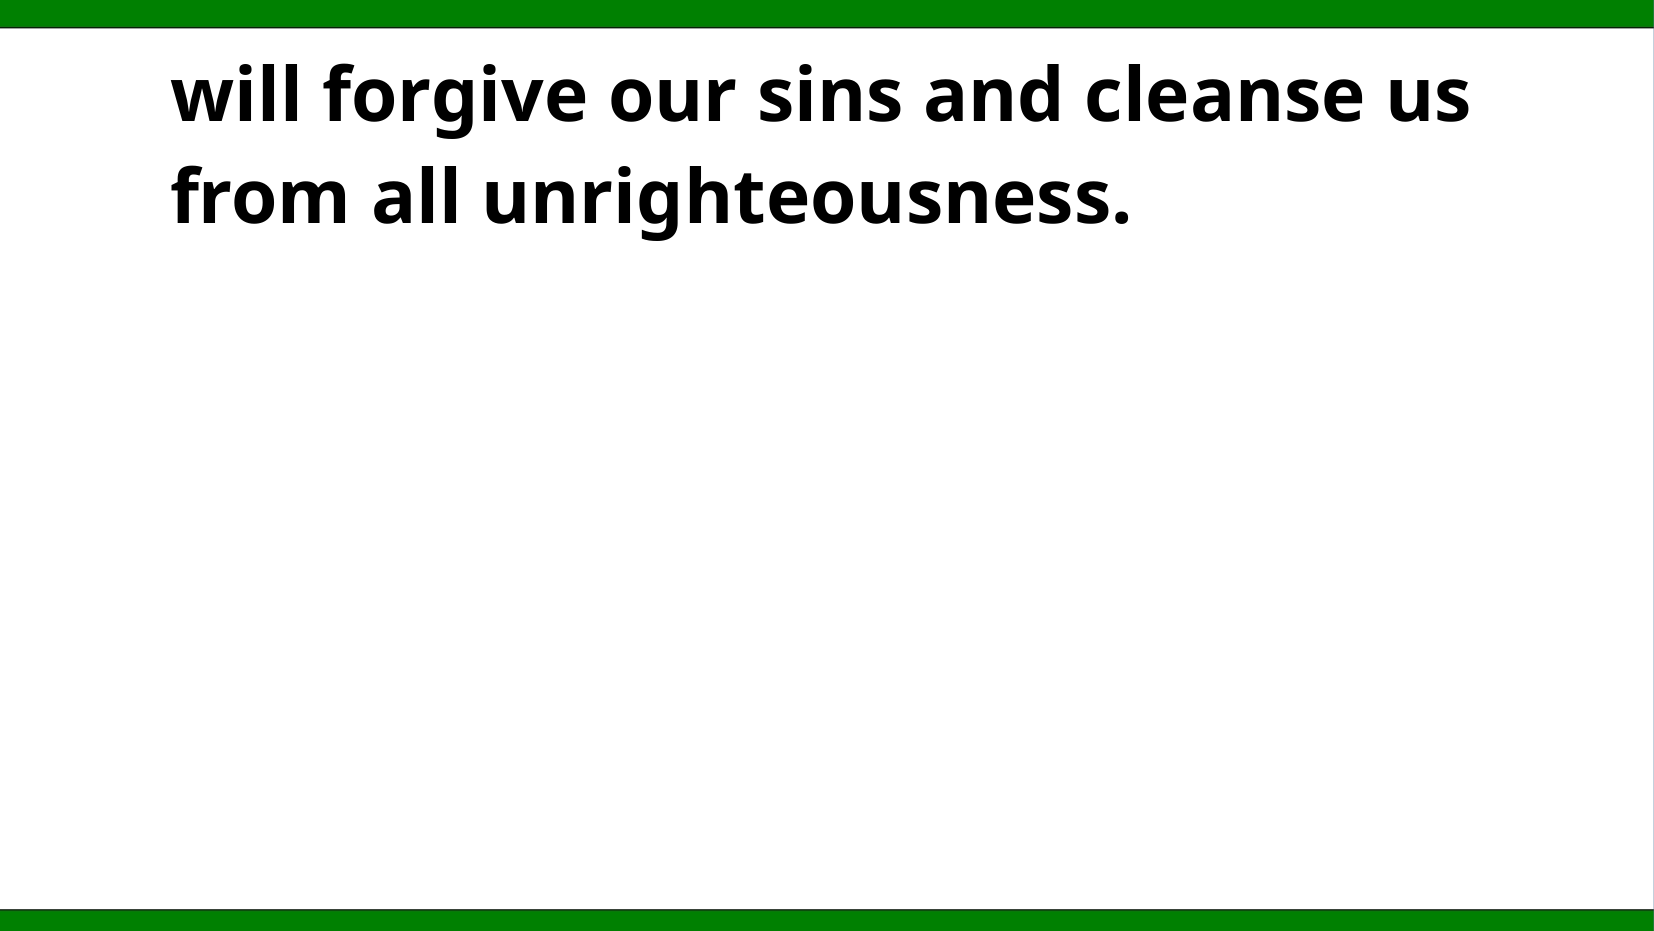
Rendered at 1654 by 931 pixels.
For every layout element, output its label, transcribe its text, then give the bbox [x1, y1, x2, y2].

picture [0, 0, 1654, 931]
text_box will forgive our sins and cleanse us from all unrighteousness. [77, 33, 1578, 271]
